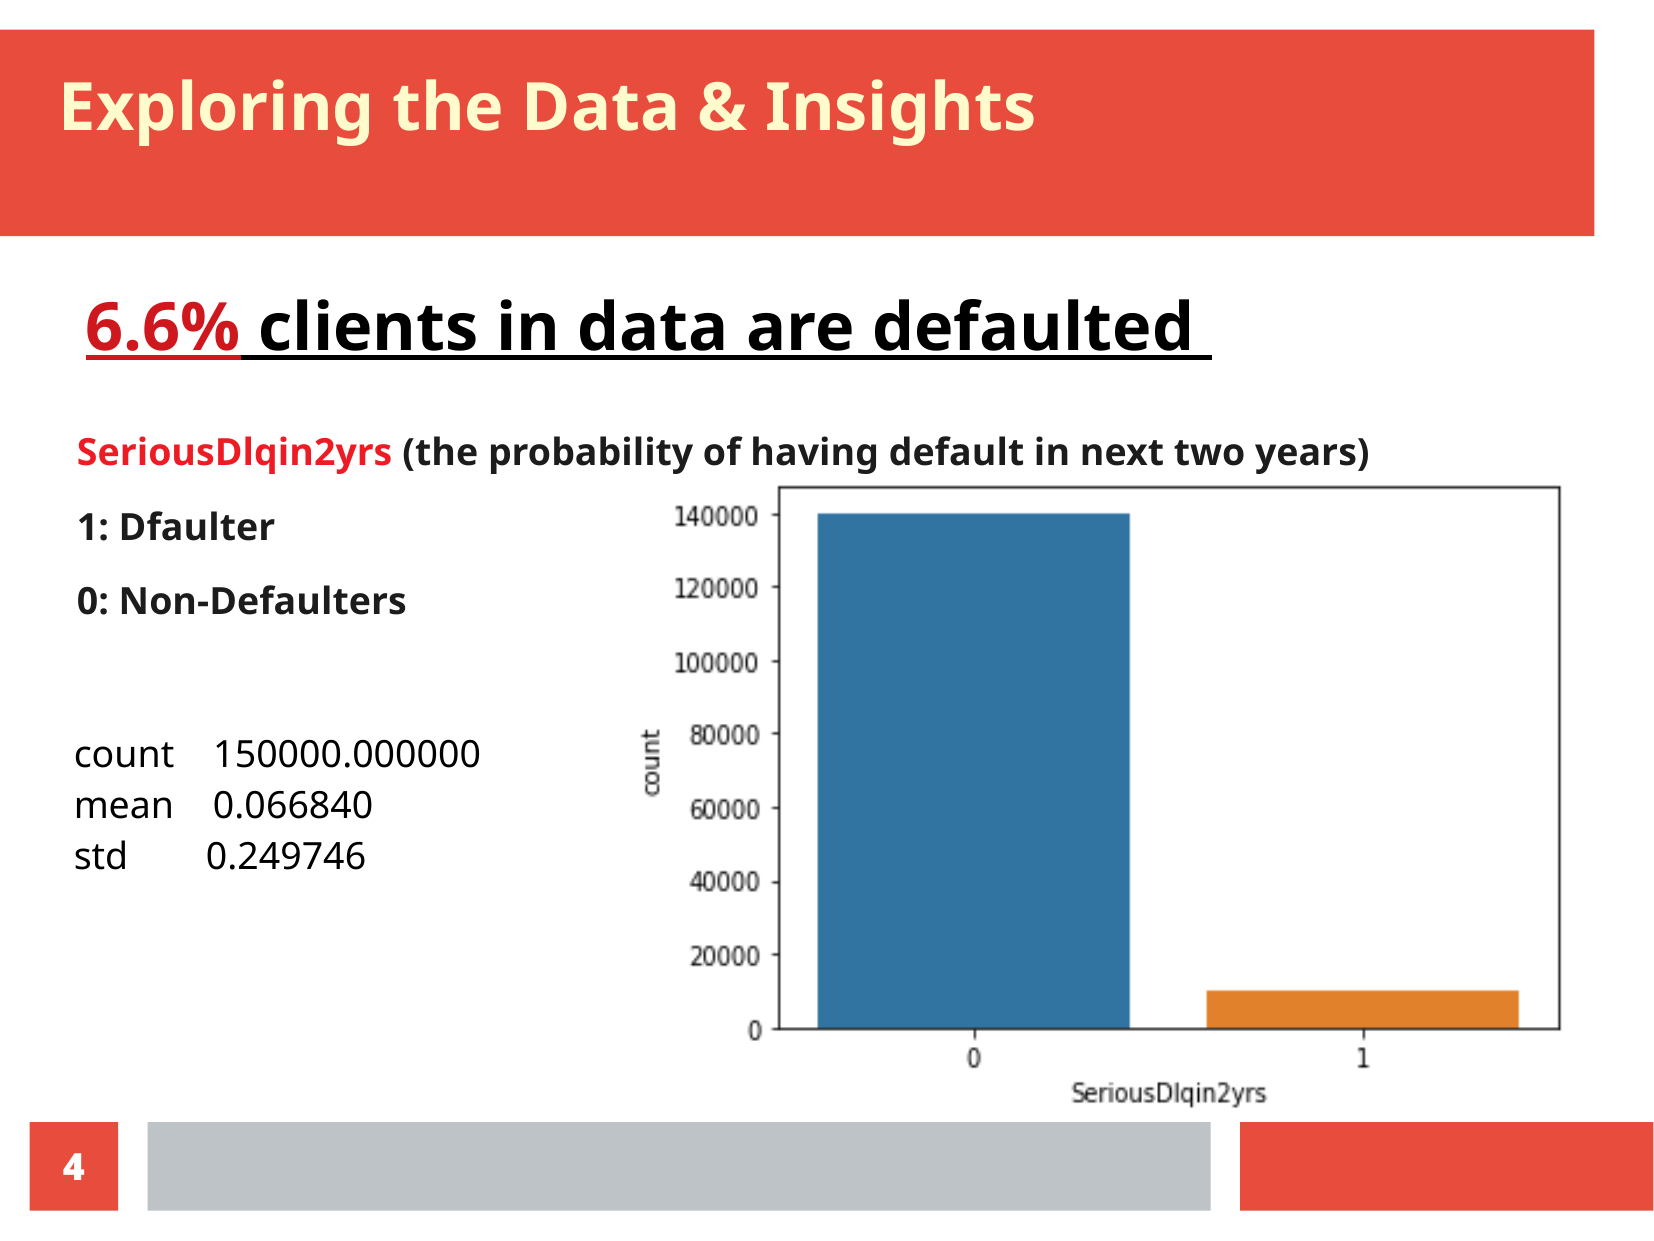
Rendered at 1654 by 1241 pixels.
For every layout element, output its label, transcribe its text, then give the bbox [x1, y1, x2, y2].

title Exploring the Data & Insights [59, 59, 1595, 207]
list SeriousDlqin2yrs (the probability of having default in next two years) 1: Dfaulter 0: Non-Defaulters [76, 425, 1583, 1193]
text_box 6.6% clients in data are defaulted [70, 271, 1548, 408]
text_box count 150000.000000 mean 0.066840 std 0.249746 [59, 720, 615, 1170]
picture [625, 472, 1573, 1123]
